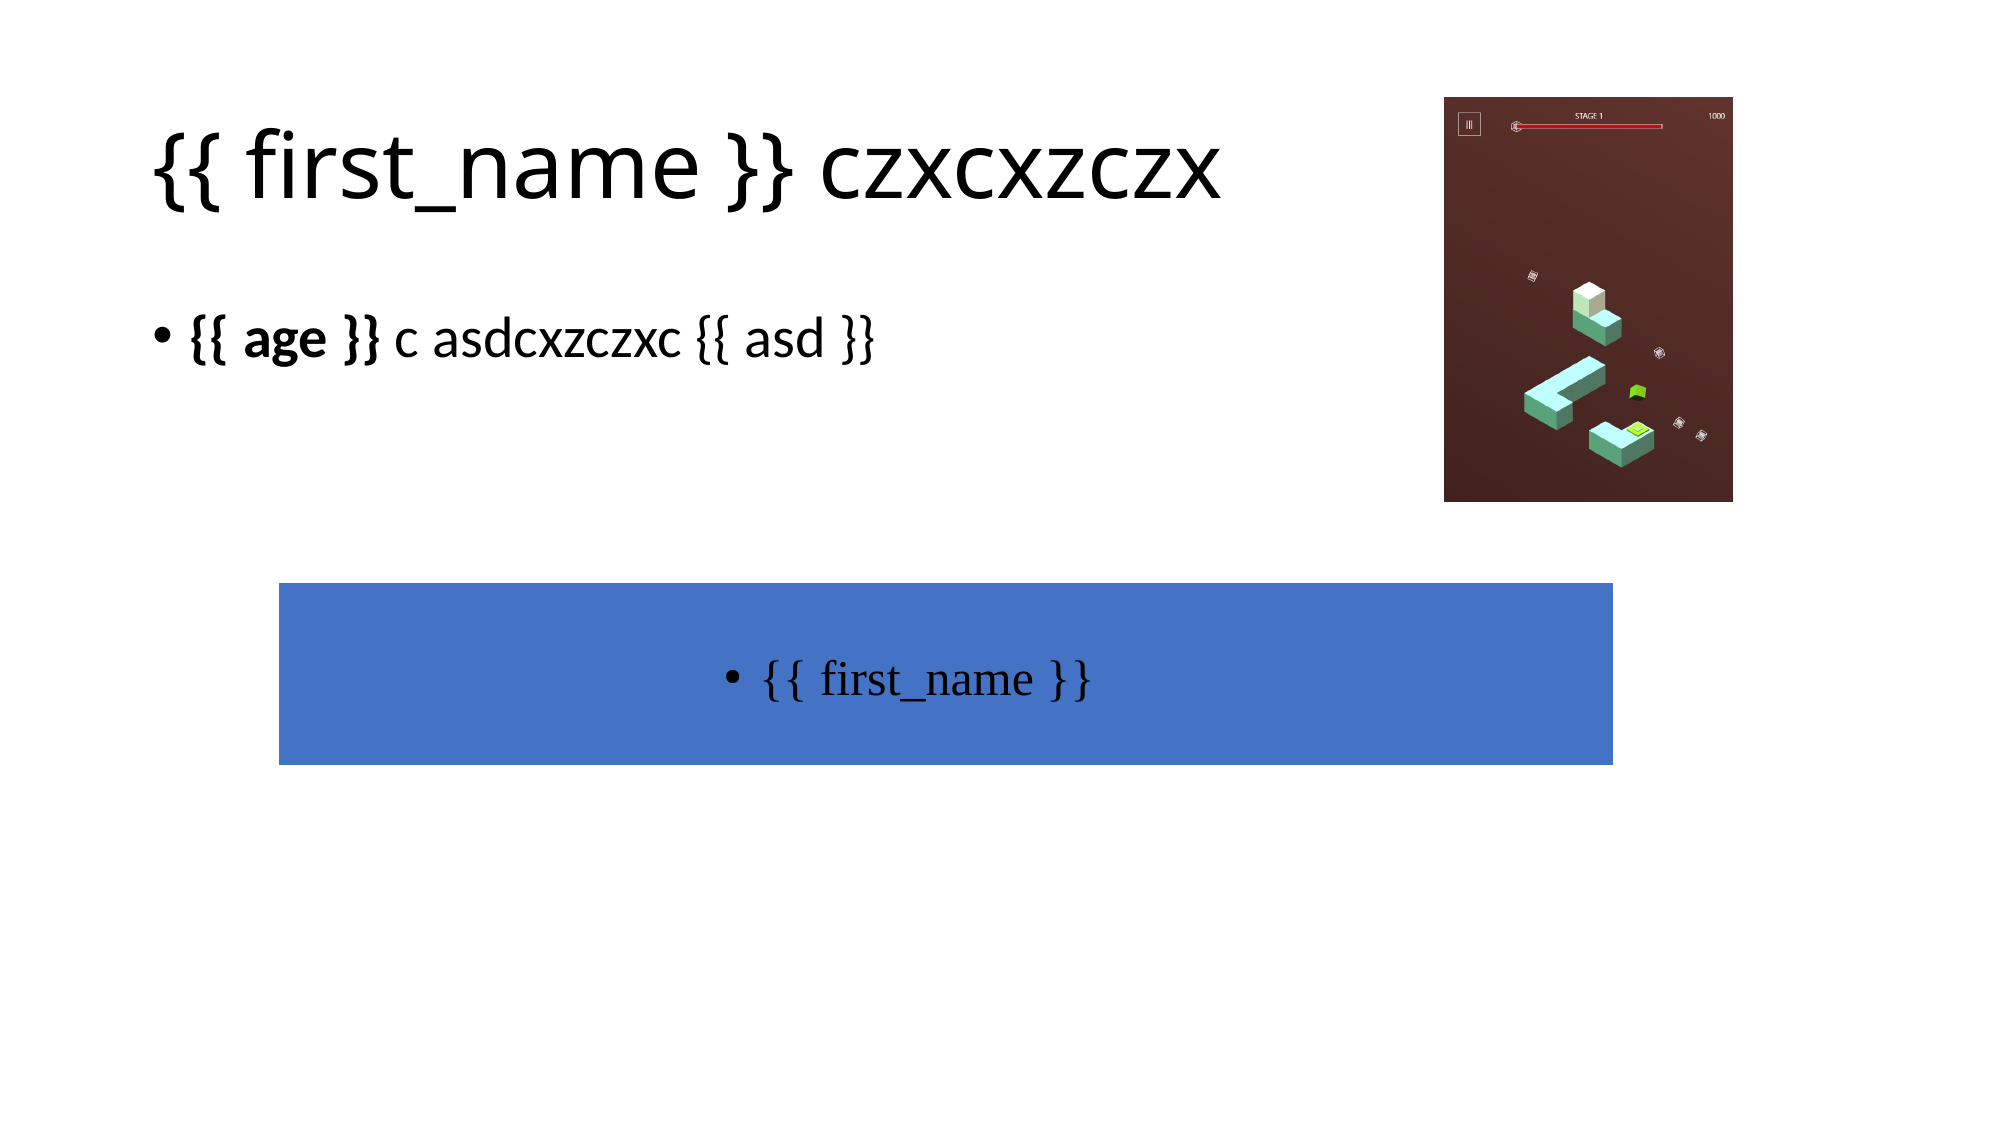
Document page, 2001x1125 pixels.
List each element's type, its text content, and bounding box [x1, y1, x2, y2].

picture [1444, 97, 1733, 502]
list {{ age }} c asdcxzczxc {{ asd }} [137, 299, 1863, 1014]
table_cell [1168, 708, 1613, 765]
table_cell [279, 651, 724, 708]
table_cell [724, 708, 1168, 765]
table_header [1168, 583, 1613, 651]
title {{ first_name }} czxcxzczx [137, 59, 1863, 278]
table_cell {{ first_name }} [724, 651, 1168, 708]
table_cell [1168, 651, 1613, 708]
table_header [279, 583, 724, 651]
table_cell [279, 708, 724, 765]
table_header [724, 583, 1168, 651]
